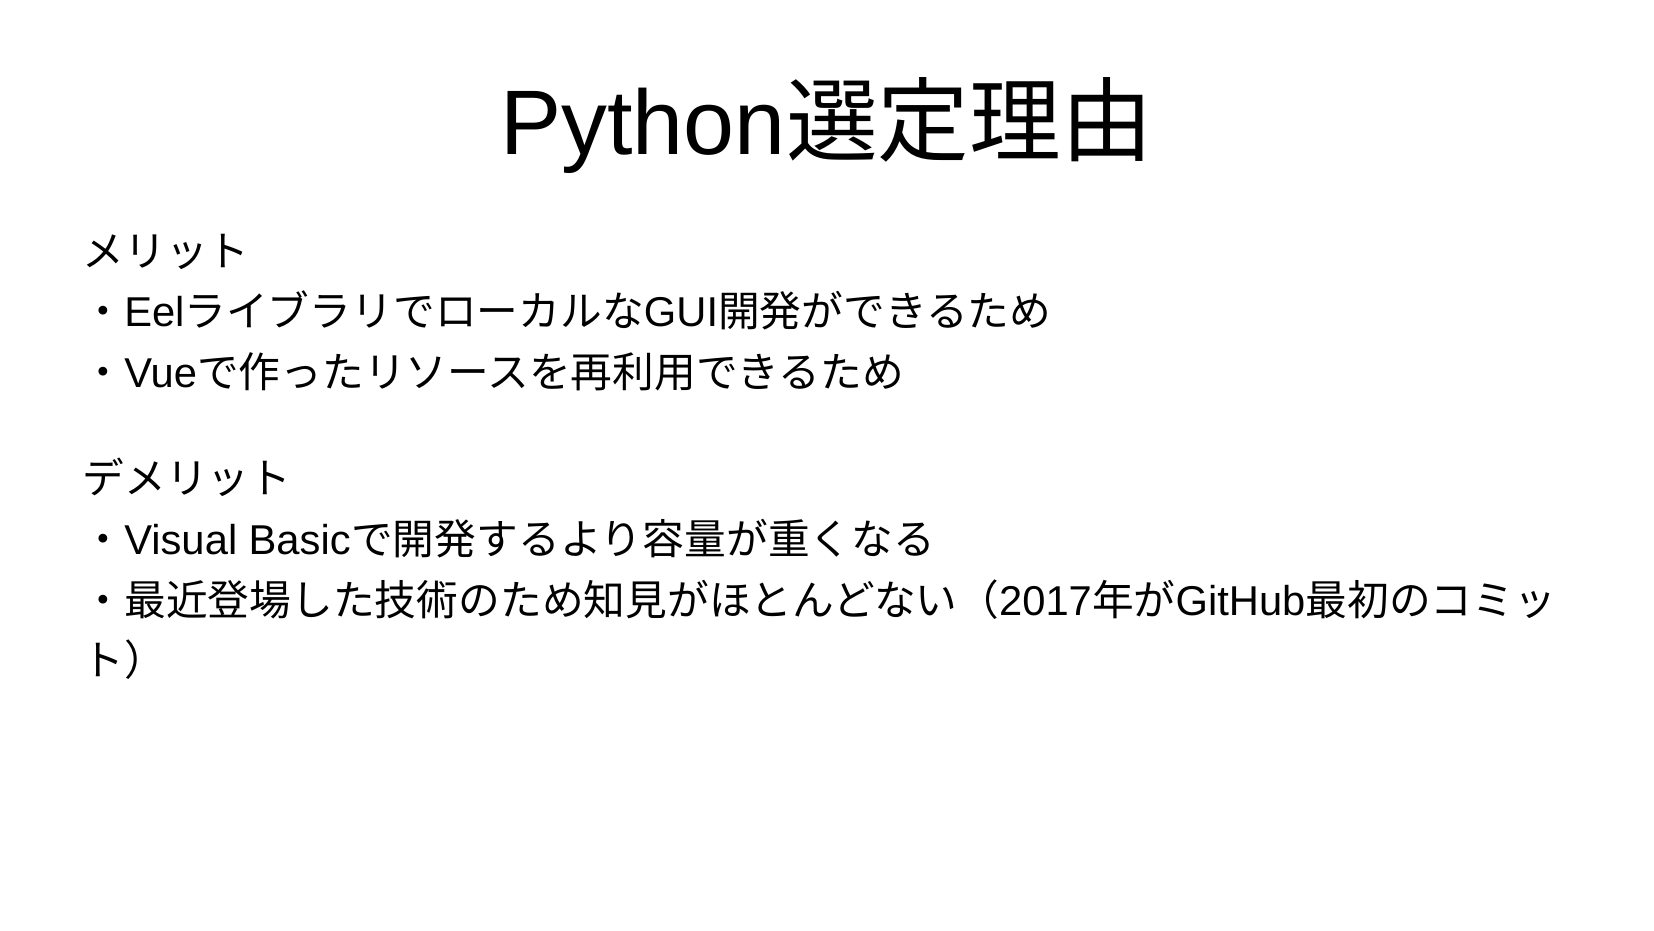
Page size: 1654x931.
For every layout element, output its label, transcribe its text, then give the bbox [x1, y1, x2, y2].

title Python選定理由 [82, 37, 1571, 193]
subtitle メリット ・EelライブラリでローカルなGUI開発ができるため ・Vueで作ったリソースを再利用できるため デメリット ・Visual Basicで開発するより容量が重くなる ・最近登場した技術のため知見がほとんどない（2017年がGitHub最初のコミット） [82, 217, 1571, 758]
